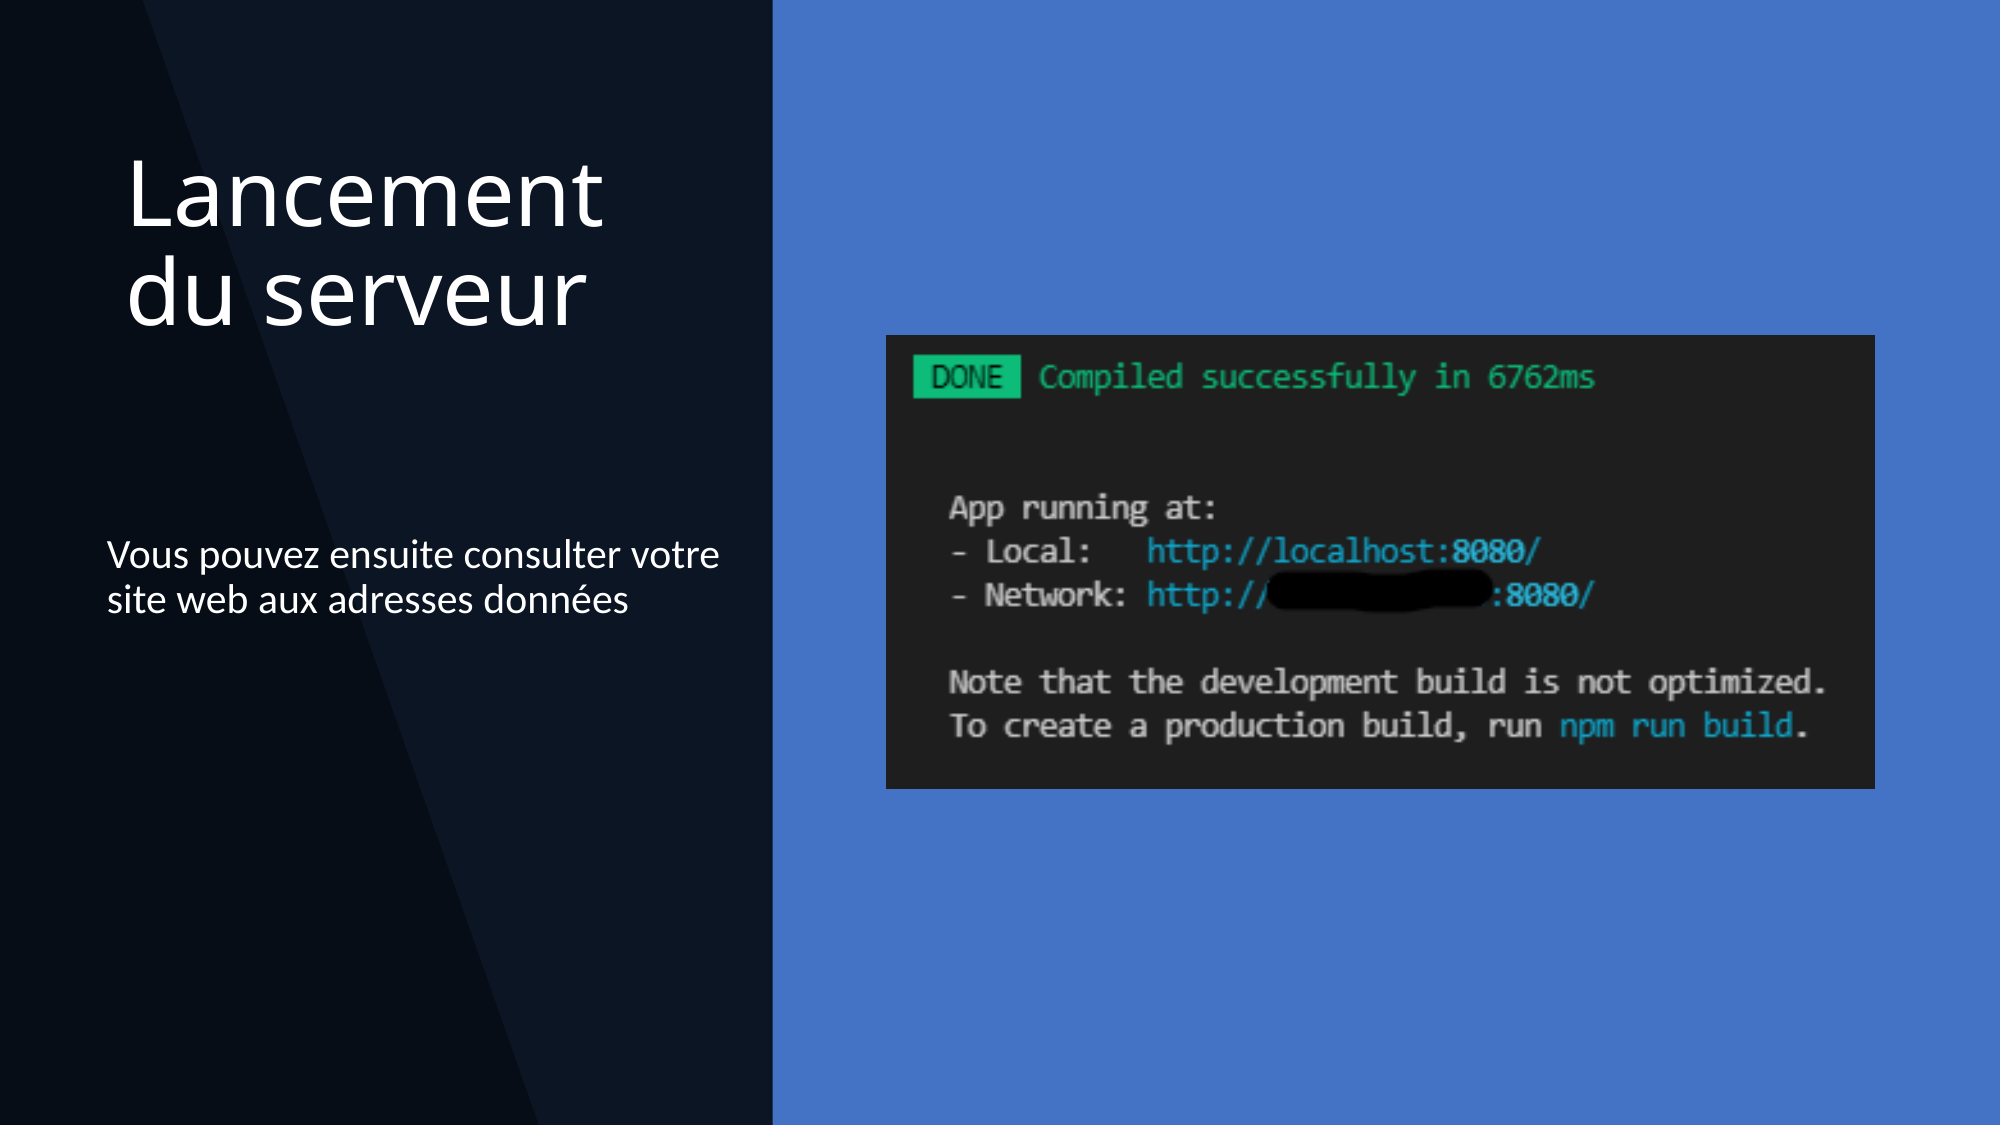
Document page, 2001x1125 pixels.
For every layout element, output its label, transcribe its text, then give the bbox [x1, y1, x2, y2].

title Lancement du serveur [110, 85, 684, 508]
picture [886, 335, 1875, 789]
text_box [0, 0, 2000, 1125]
list Vous pouvez ensuite consulter votre site web aux adresses données [91, 524, 740, 1125]
